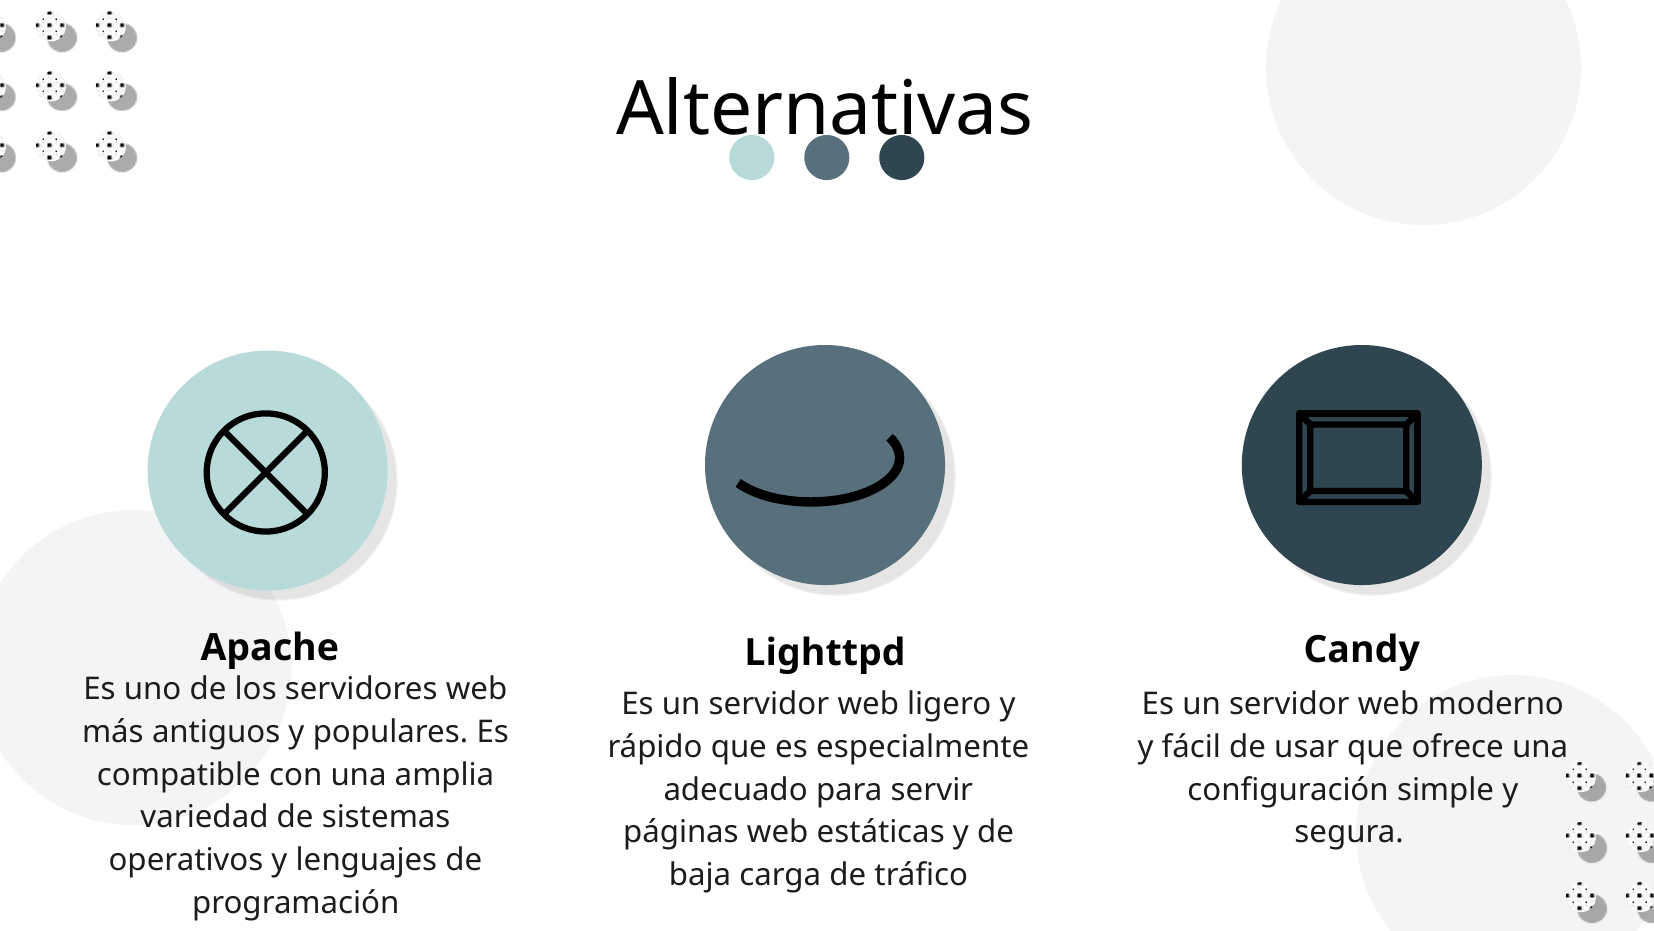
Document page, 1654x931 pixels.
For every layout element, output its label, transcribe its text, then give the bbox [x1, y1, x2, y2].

picture [35, 131, 67, 162]
picture [1585, 822, 1596, 852]
text_box [1241, 345, 1482, 586]
text_box [879, 135, 925, 181]
text_box [729, 135, 775, 181]
text_box Lighttpd [720, 618, 931, 673]
picture [95, 131, 127, 162]
text_box Es un servidor web ligero y rápido que es especialmente adecuado para servir páginas web estáticas y de baja carga de tráfico [590, 673, 1047, 931]
text_box Apache [165, 612, 376, 658]
text_box [705, 345, 946, 586]
picture [35, 11, 66, 42]
picture [1585, 882, 1596, 912]
text_box Alternativas [420, 46, 1231, 137]
picture [0, 14, 6, 39]
picture [1625, 762, 1654, 793]
picture [1625, 882, 1654, 913]
picture [1585, 762, 1596, 792]
text_box [804, 135, 850, 181]
text_box Es uno de los servidores web más antiguos y populares. Es compatible con una amplia variedad de sistemas operativos y lenguajes de programación [60, 658, 532, 931]
text_box [147, 350, 388, 591]
picture [0, 74, 6, 99]
picture [1625, 822, 1654, 853]
text_box Es un servidor web moderno y fácil de usar que ofrece una configuración simple y segura. [1122, 673, 1585, 931]
picture [35, 71, 66, 102]
picture [95, 71, 126, 102]
picture [0, 134, 7, 159]
picture [95, 11, 126, 42]
text_box Candy [1256, 615, 1467, 673]
